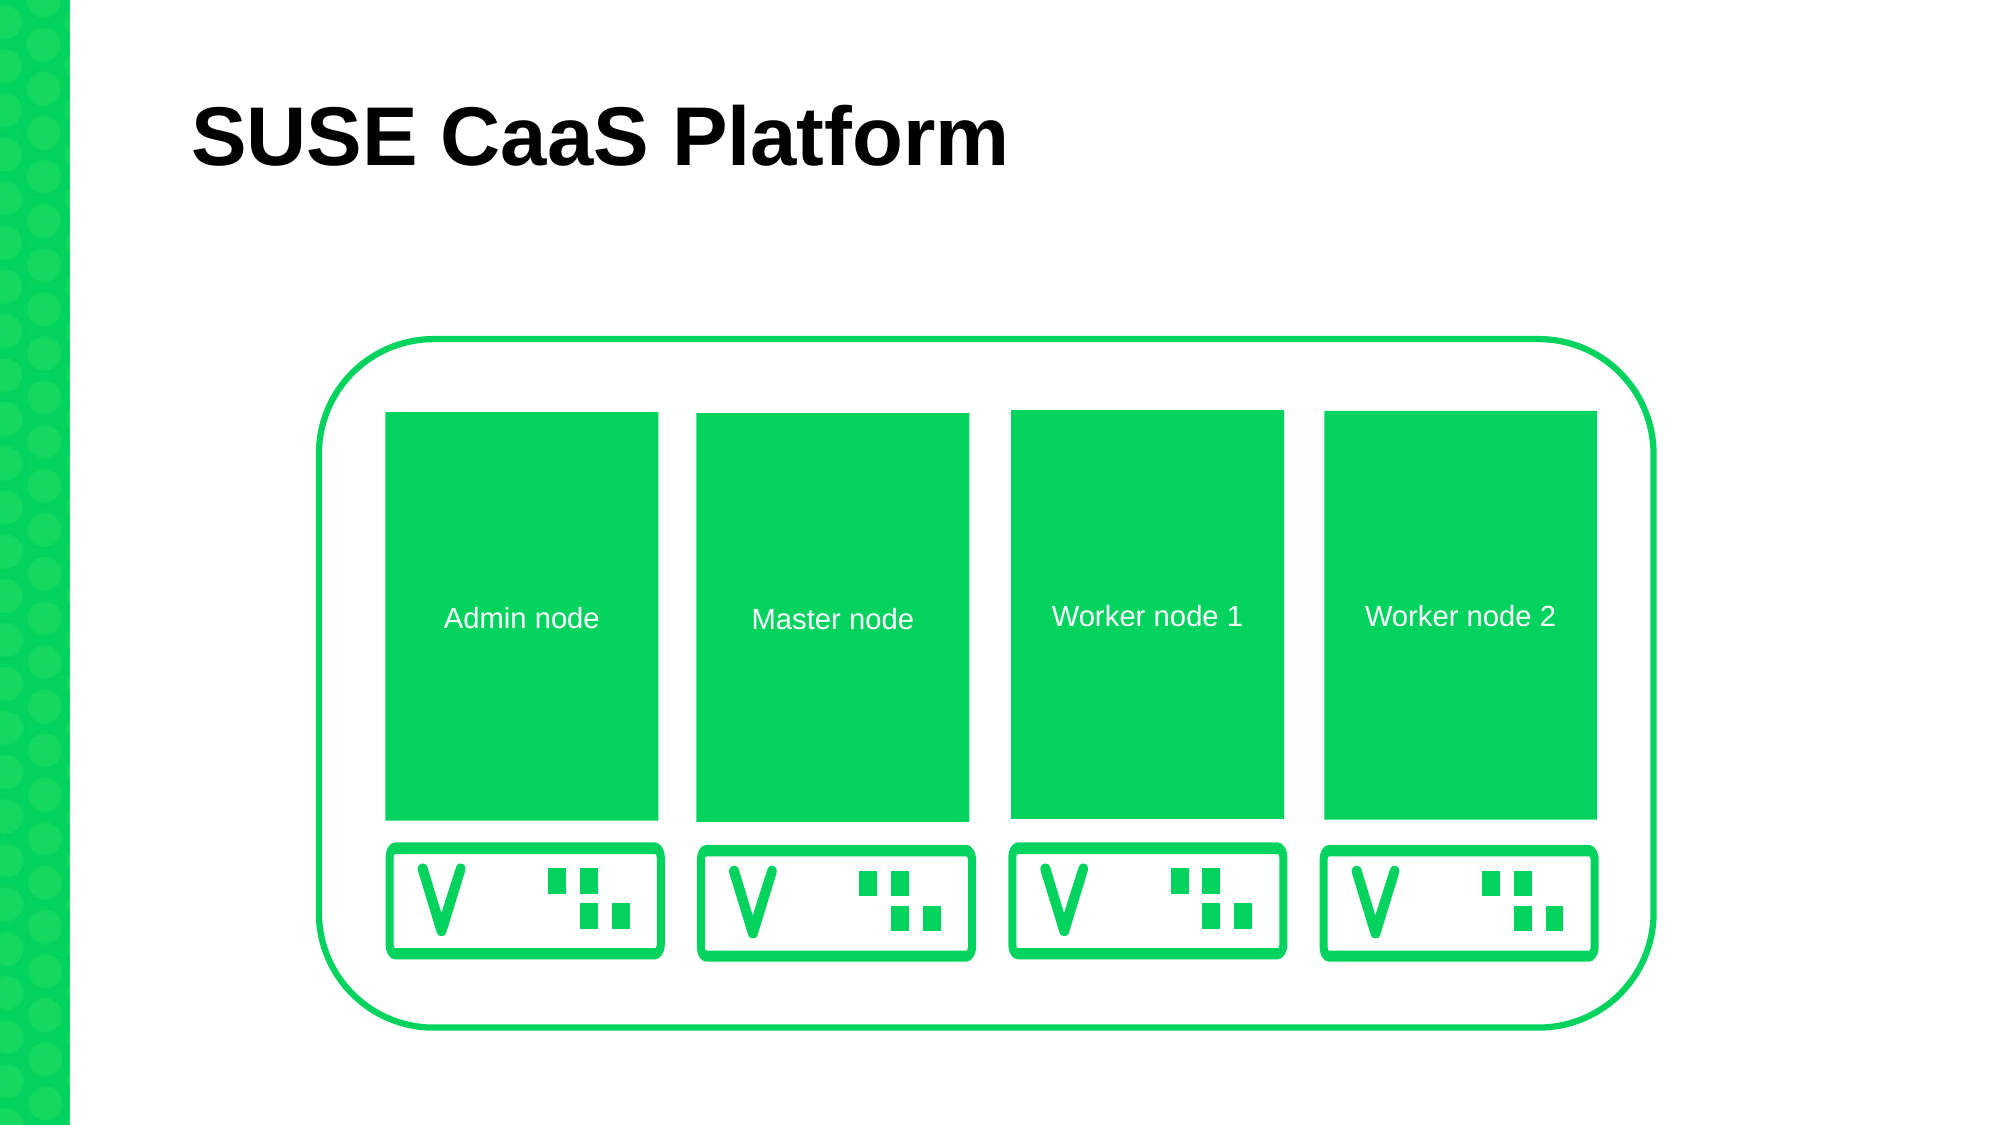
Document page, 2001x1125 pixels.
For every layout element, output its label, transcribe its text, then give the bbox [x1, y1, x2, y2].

text_box Master node [696, 413, 970, 822]
text_box Admin node [385, 412, 659, 821]
picture [0, 0, 81, 1125]
text_box Worker node 1 [1011, 410, 1285, 819]
text_box [696, 844, 977, 962]
text_box [385, 842, 665, 960]
text_box Worker node 2 [1324, 410, 1598, 820]
text_box [1319, 844, 1599, 962]
text_box [1008, 842, 1288, 960]
title SUSE CaaS Platform [191, 90, 1863, 184]
